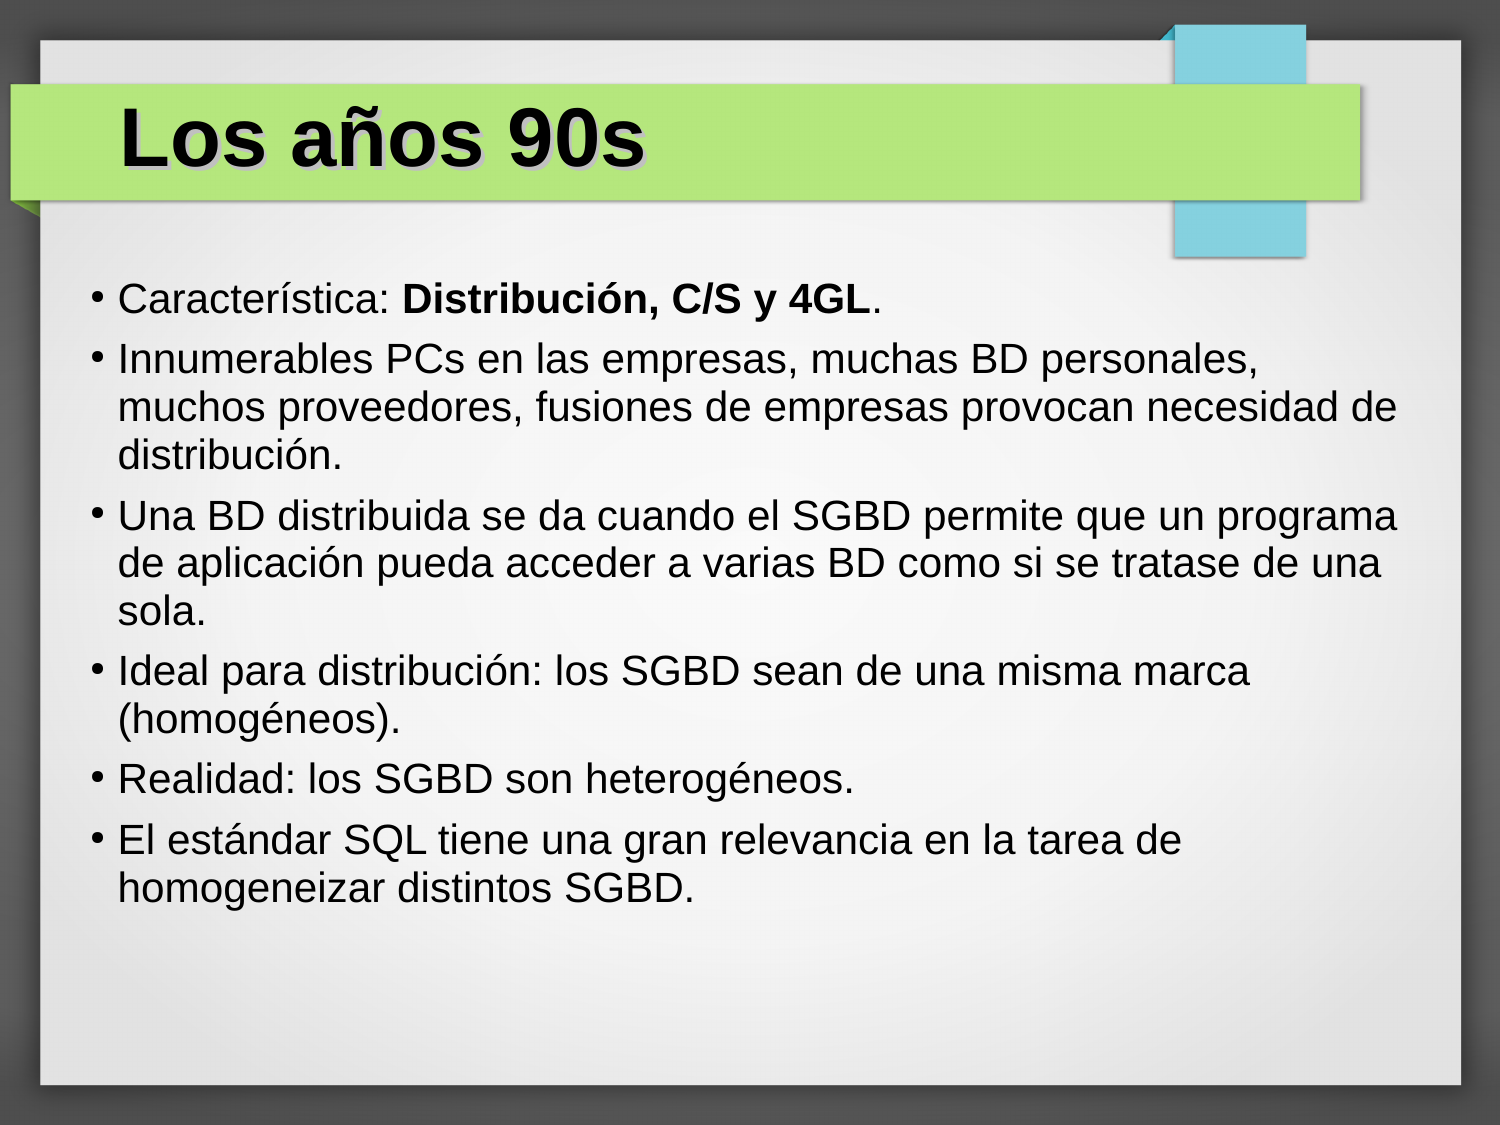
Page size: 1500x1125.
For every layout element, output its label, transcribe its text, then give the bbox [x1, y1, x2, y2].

title Los años 90s [75, 85, 1147, 193]
list Característica: Distribución, C/S y 4GL. Innumerables PCs en las empresas, muchas BD personales, muchos proveedores, fusiones de empresas provocan necesidad de distribución. Una BD distribuida se da cuando el SGBD permite que un programa de aplicación pueda acceder a varias BD como si se tratase de una sola. Ideal para distribución: los SGBD sean de una misma marca (homogéneos). Realidad: los SGBD son heterogéneos. El estándar SQL tiene una gran relevancia en la tarea de homogeneizar distintos SGBD. [75, 267, 1426, 921]
picture [0, 0, 1500, 1125]
